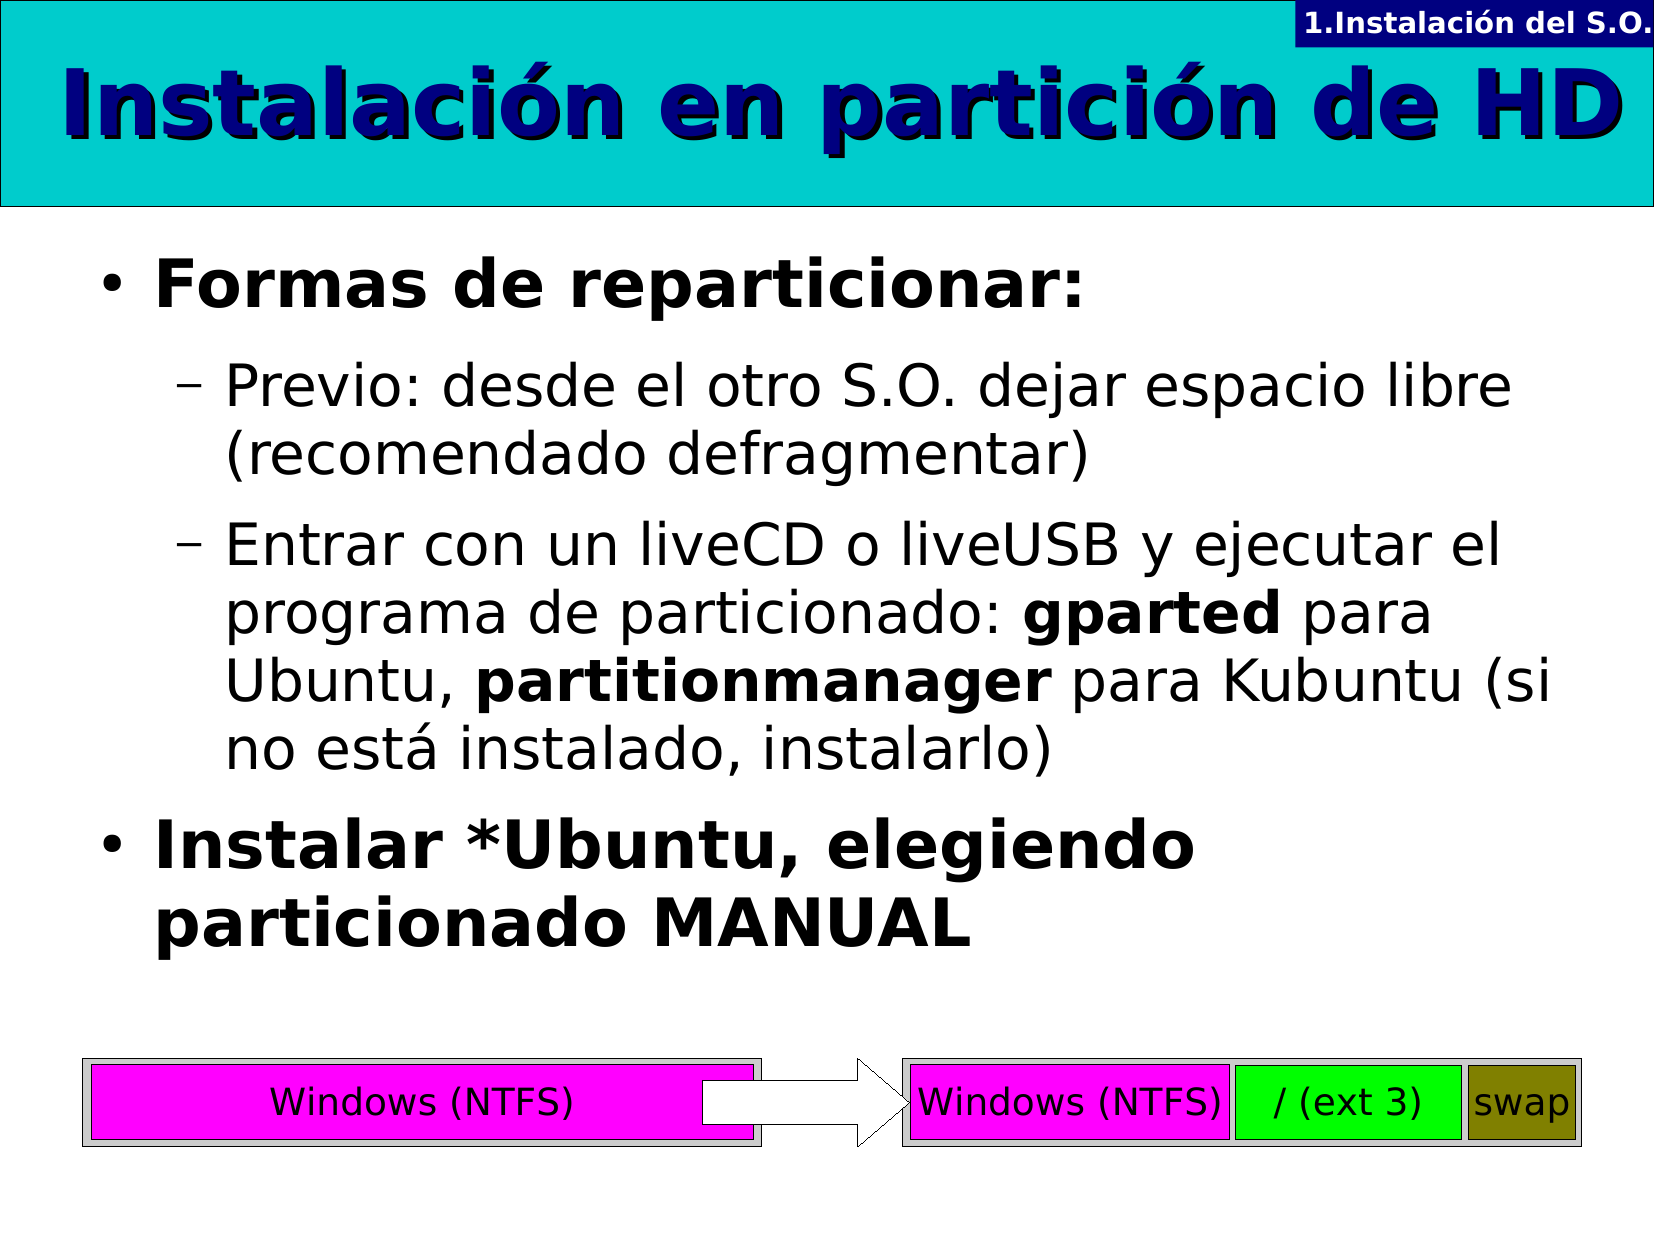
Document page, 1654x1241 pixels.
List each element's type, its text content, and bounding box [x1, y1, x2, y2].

text_box 1.Instalación del S.O. [1295, 0, 1654, 48]
title Instalación en partición de HD [59, 14, 1654, 192]
list Formas de reparticionar: Previo: desde el otro S.O. dejar espacio libre (recomendado defragmentar) Entrar con un liveCD o liveUSB y ejecutar el programa de particionado: gparted para Ubuntu, partitionmanager para Kubuntu (si no está instalado, instalarlo) Instalar *Ubuntu, elegiendo particionado MANUAL [82, 245, 1571, 1095]
text_box Windows (NTFS) [91, 1064, 754, 1140]
text_box swap [1468, 1065, 1576, 1140]
text_box [82, 1058, 1582, 1147]
text_box Windows (NTFS) [910, 1064, 1230, 1140]
text_box / (ext 3) [1235, 1065, 1462, 1140]
